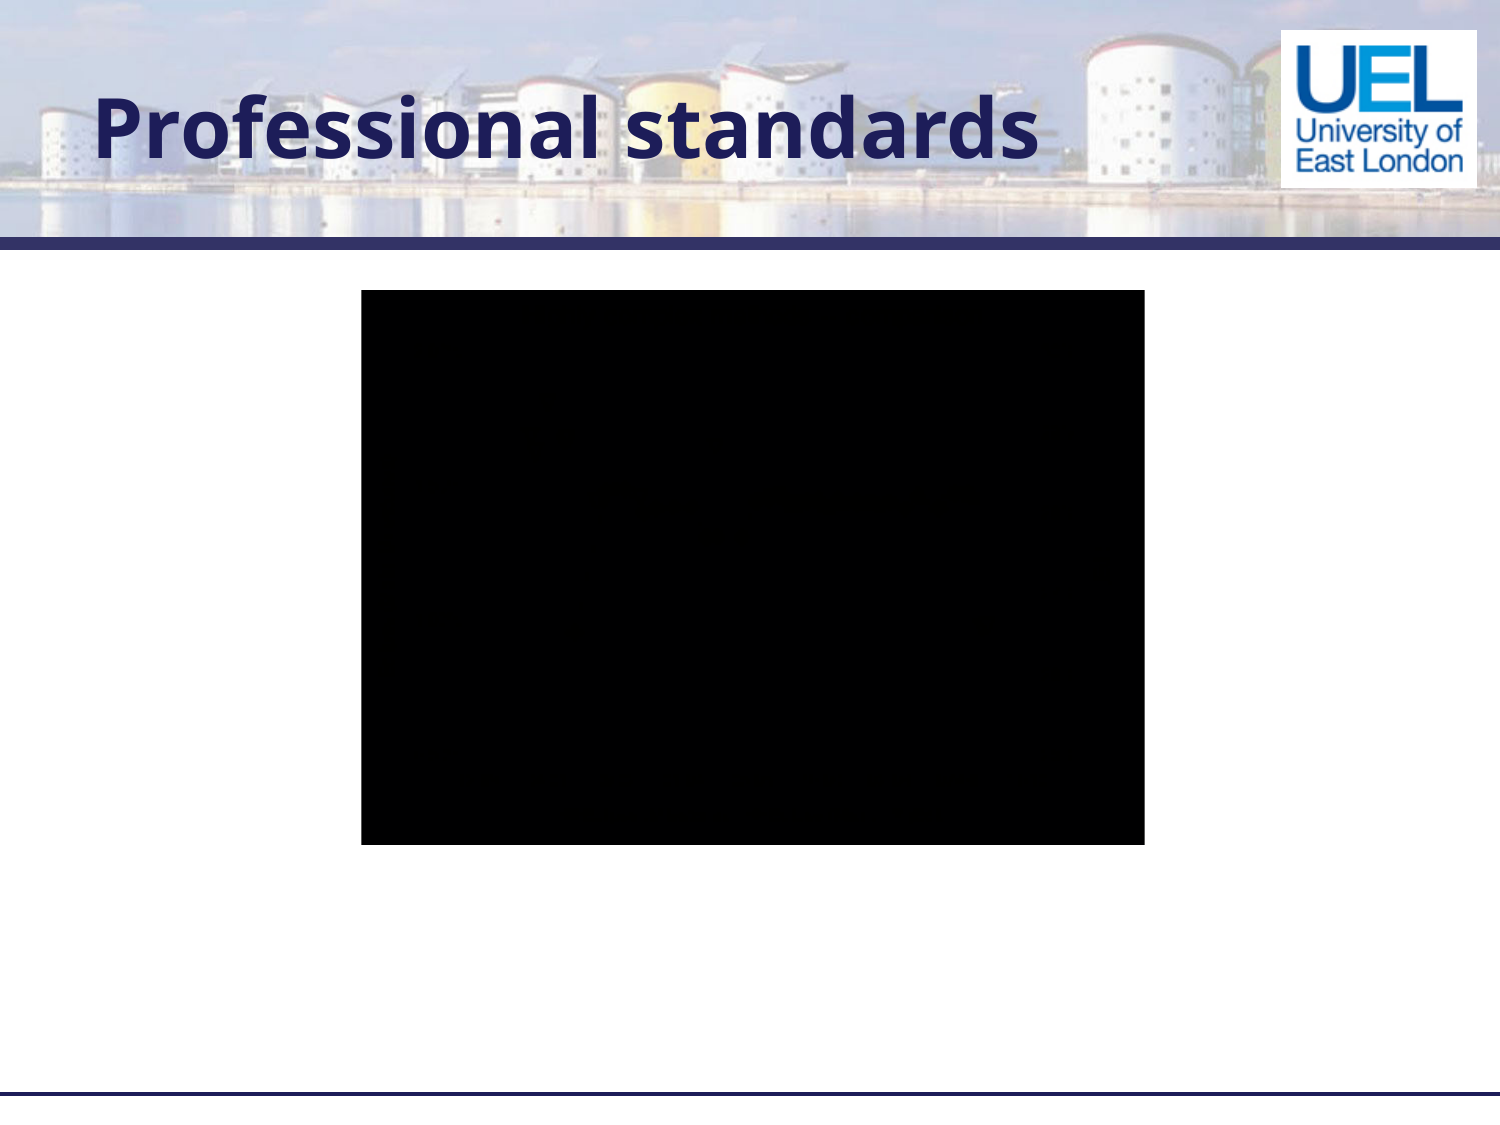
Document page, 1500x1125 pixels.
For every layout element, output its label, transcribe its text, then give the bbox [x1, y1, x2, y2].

picture [0, 0, 1500, 237]
title Professional standards [76, 17, 1247, 234]
picture [361, 290, 1145, 845]
